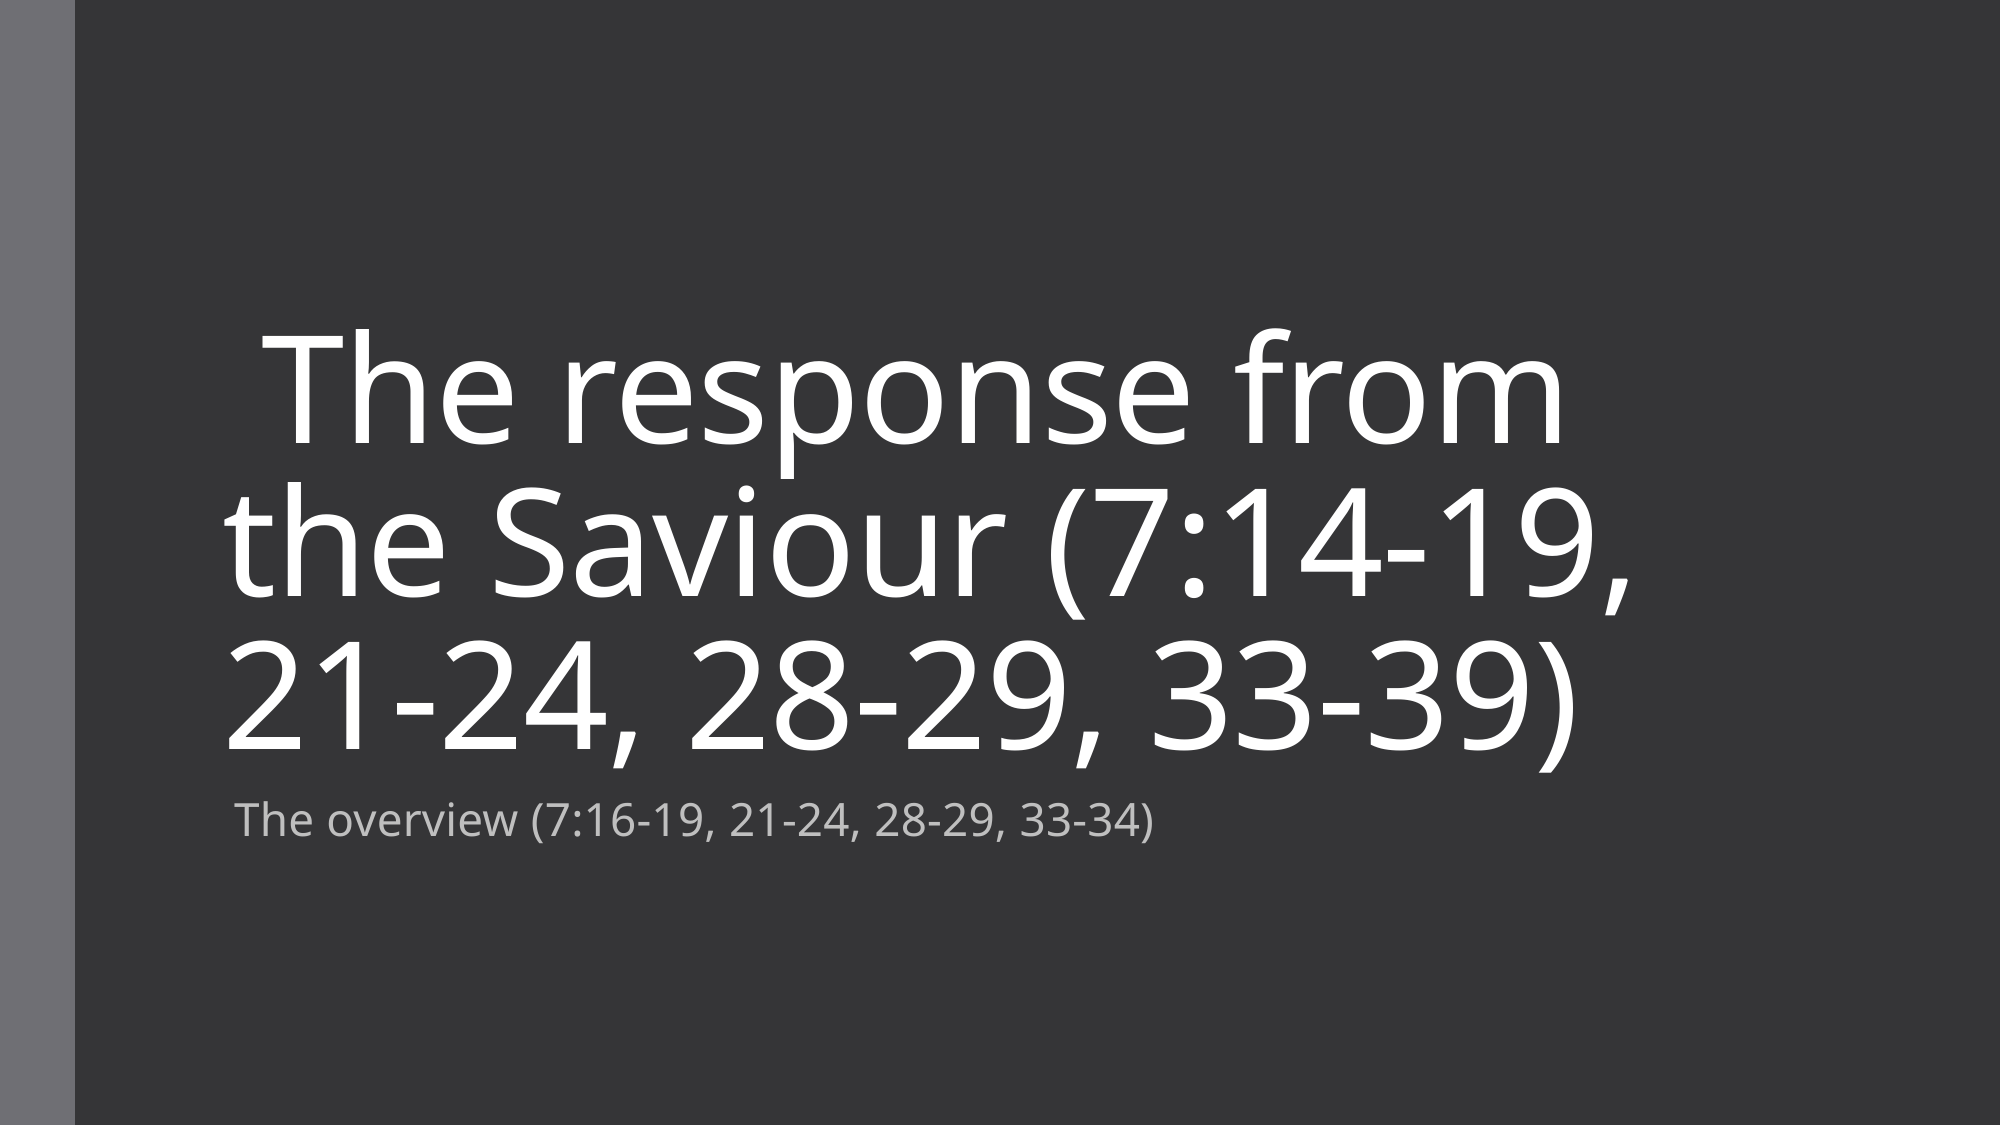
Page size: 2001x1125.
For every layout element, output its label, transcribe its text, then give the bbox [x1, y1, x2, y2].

title The response from the Saviour (7:14-19, 21-24, 28-29, 33-39) [206, 124, 1752, 787]
subtitle The overview (7:16-19, 21-24, 28-29, 33-34) [206, 787, 1752, 1066]
